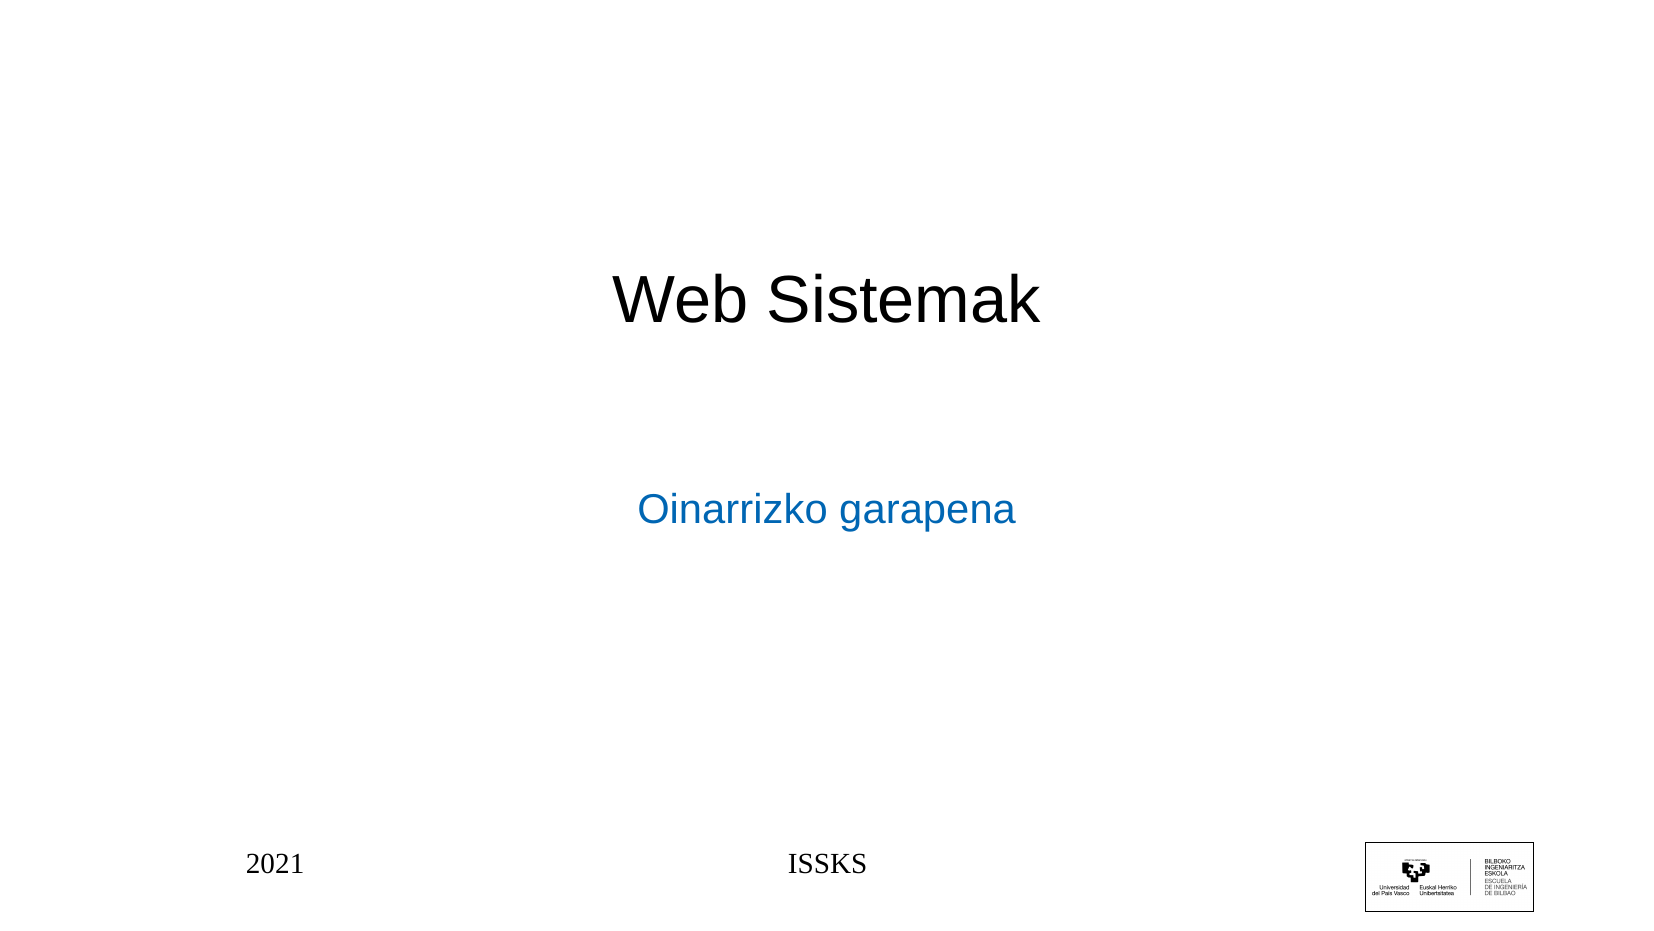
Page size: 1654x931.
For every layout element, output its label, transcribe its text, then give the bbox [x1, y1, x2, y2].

picture [1366, 843, 1533, 911]
subtitle Web Sistemak Oinarrizko garapena [82, 37, 1571, 757]
